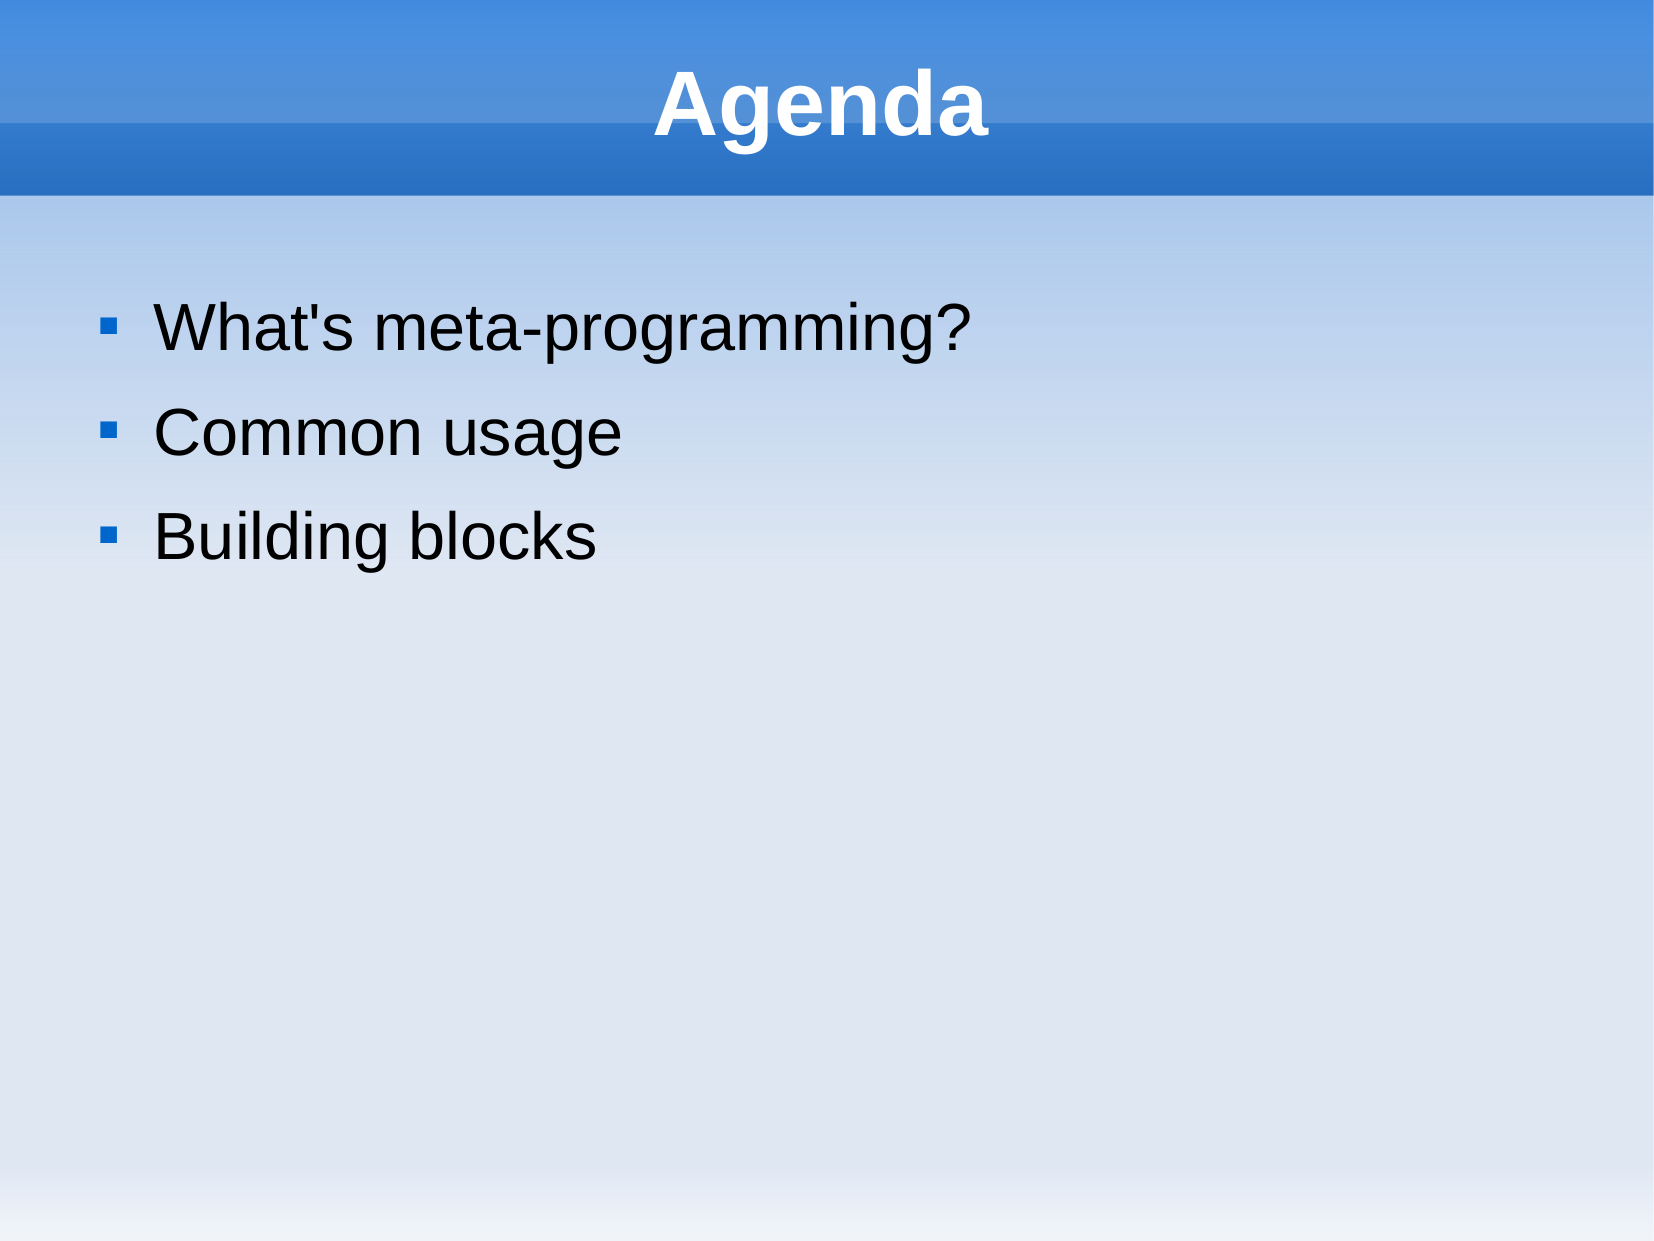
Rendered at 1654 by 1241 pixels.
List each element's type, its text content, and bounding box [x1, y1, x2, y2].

picture [0, 0, 1654, 1241]
title Agenda [76, 7, 1565, 200]
list What's meta-programming? Common usage Building blocks [82, 290, 1571, 1094]
